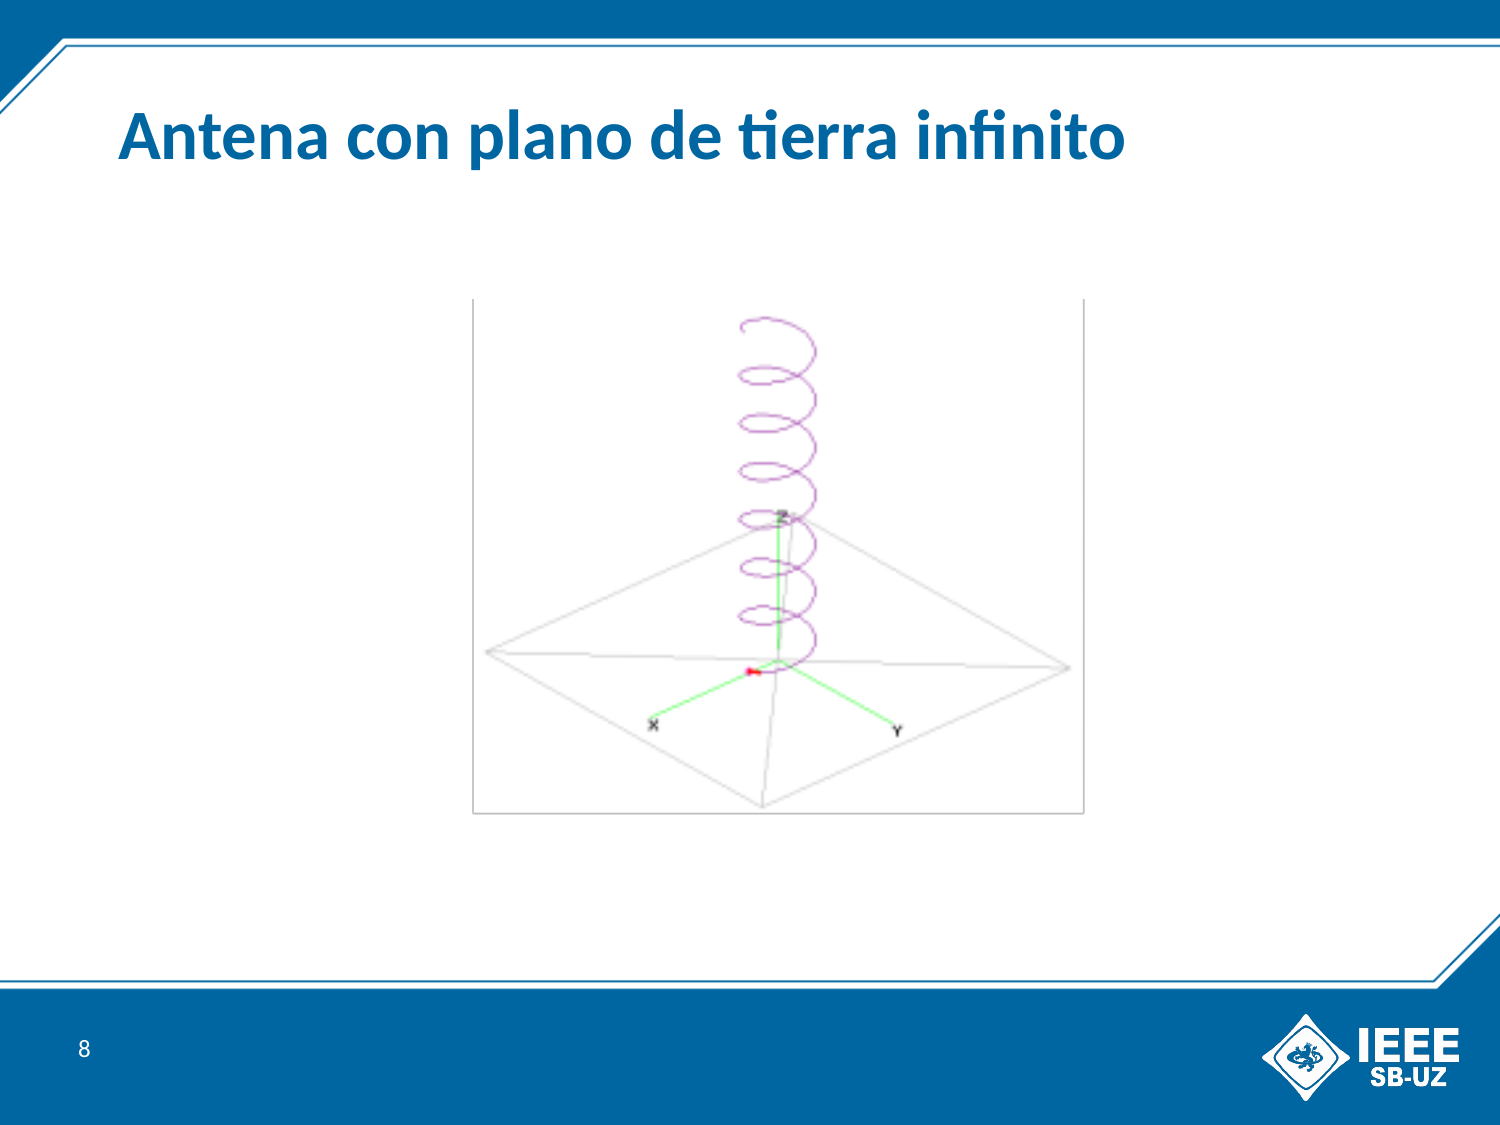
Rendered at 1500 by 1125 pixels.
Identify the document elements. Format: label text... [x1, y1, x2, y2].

picture [0, 913, 1500, 1125]
slide_number <number> [63, 1017, 143, 1078]
picture [0, 0, 1500, 115]
picture [450, 299, 1111, 826]
title Antena con plano de tierra infinito [103, 91, 1397, 182]
